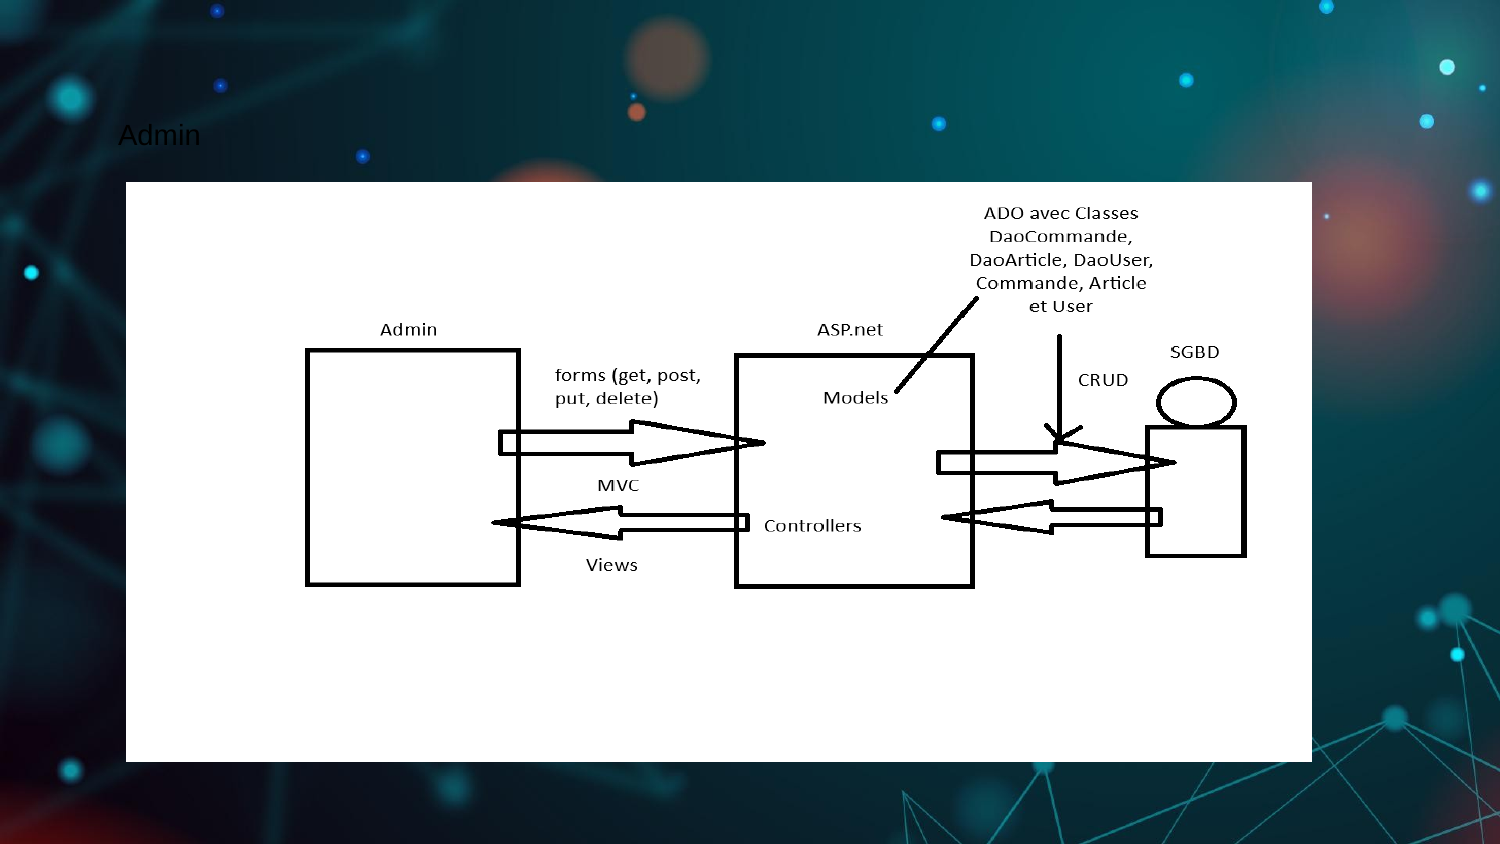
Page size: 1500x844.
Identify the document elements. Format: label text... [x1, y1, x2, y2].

picture [1426, 552, 1436, 556]
picture [1370, 577, 1386, 581]
title Admin [118, 88, 1382, 183]
picture [1412, 601, 1420, 608]
picture [1413, 577, 1424, 581]
picture [1438, 589, 1447, 594]
picture [1463, 552, 1474, 556]
picture [1388, 589, 1399, 593]
picture [1438, 564, 1449, 571]
picture [0, 0, 1500, 844]
